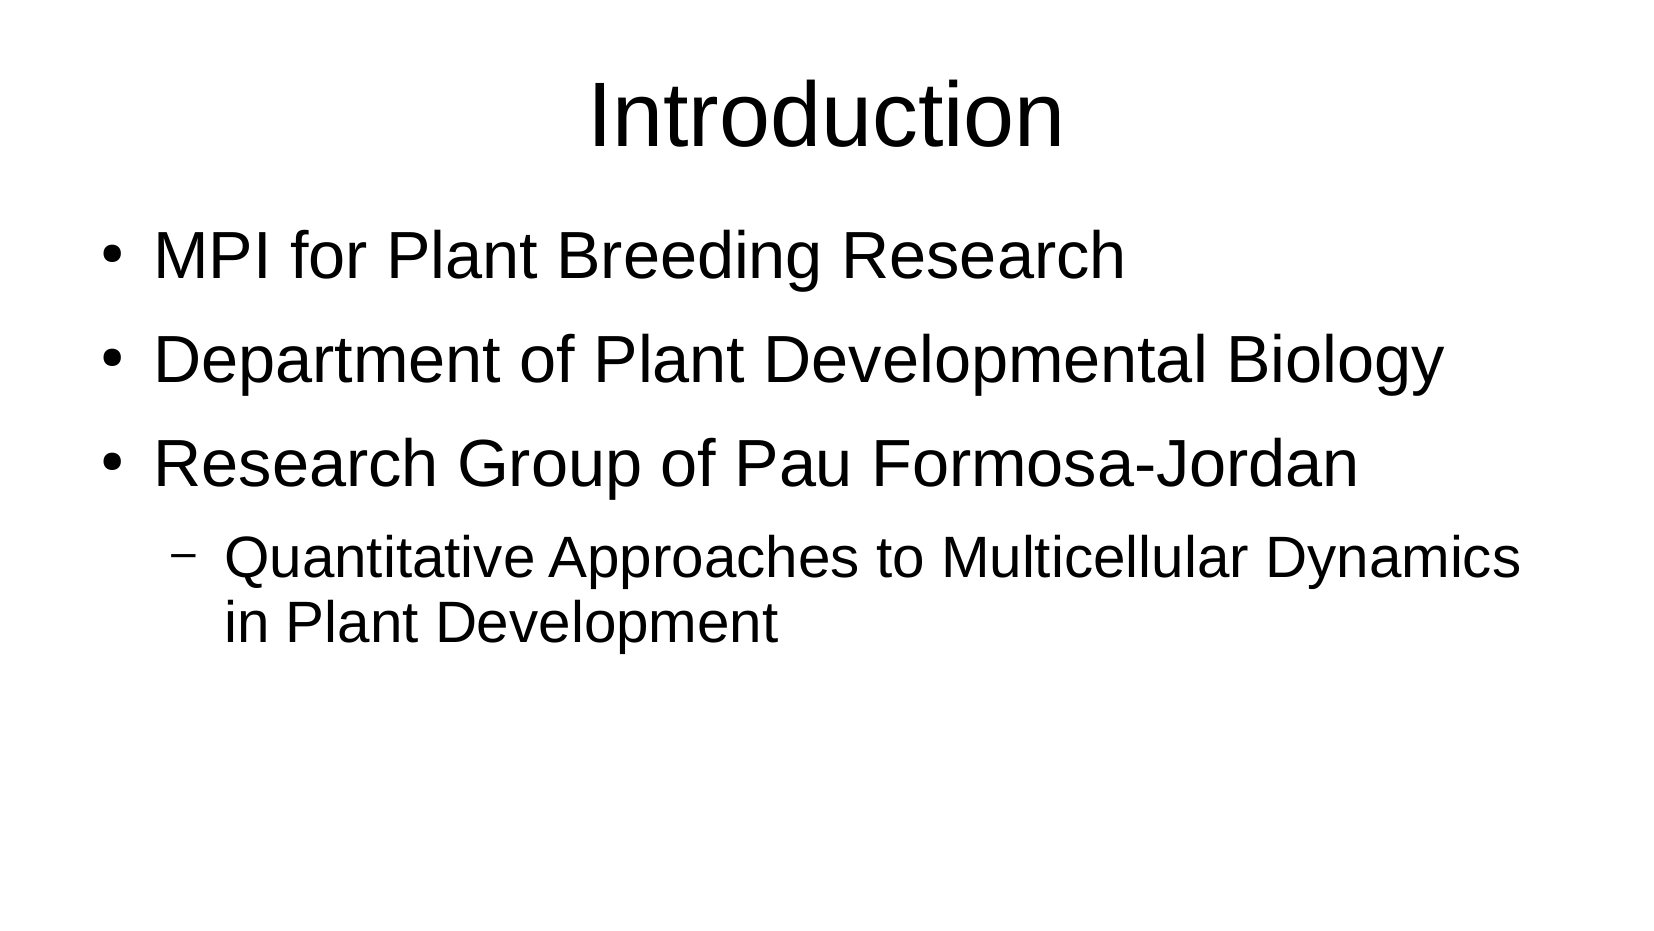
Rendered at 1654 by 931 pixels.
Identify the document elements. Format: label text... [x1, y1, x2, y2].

list MPI for Plant Breeding Research Department of Plant Developmental Biology Research Group of Pau Formosa-Jordan Quantitative Approaches to Multicellular Dynamics in Plant Development [82, 217, 1571, 758]
title Introduction [82, 37, 1571, 193]
